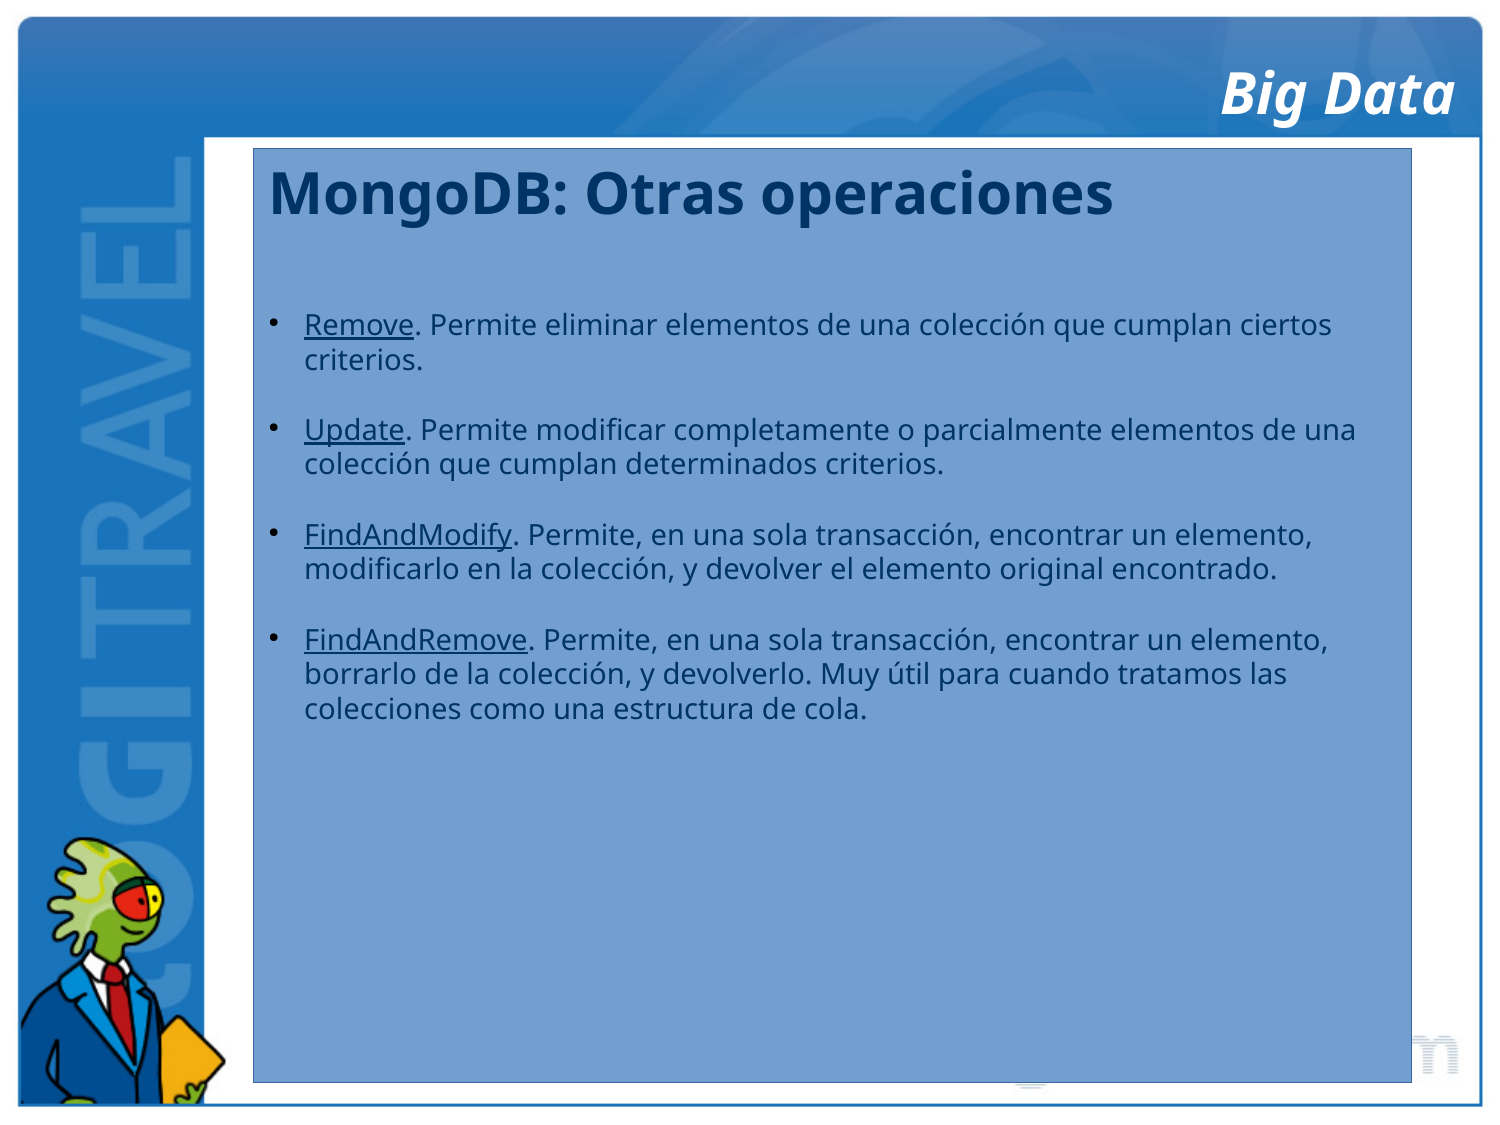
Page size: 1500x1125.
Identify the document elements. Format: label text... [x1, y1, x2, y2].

text_box Big Data [1284, 89, 1296, 108]
text_box Big Data [694, 62, 1471, 121]
picture [0, 0, 1500, 1125]
text_box MongoDB: Otras operaciones Remove. Permite eliminar elementos de una colección que cumplan ciertos criterios. Update. Permite modificar completamente o parcialmente elementos de una colección que cumplan determinados criterios. FindAndModify. Permite, en una sola transacción, encontrar un elemento, modificarlo en la colección, y devolver el elemento original encontrado. FindAndRemove. Permite, en una sola transacción, encontrar un elemento, borrarlo de la colección, y devolverlo. Muy útil para cuando tratamos las colecciones como una estructura de cola. [253, 148, 1412, 1083]
